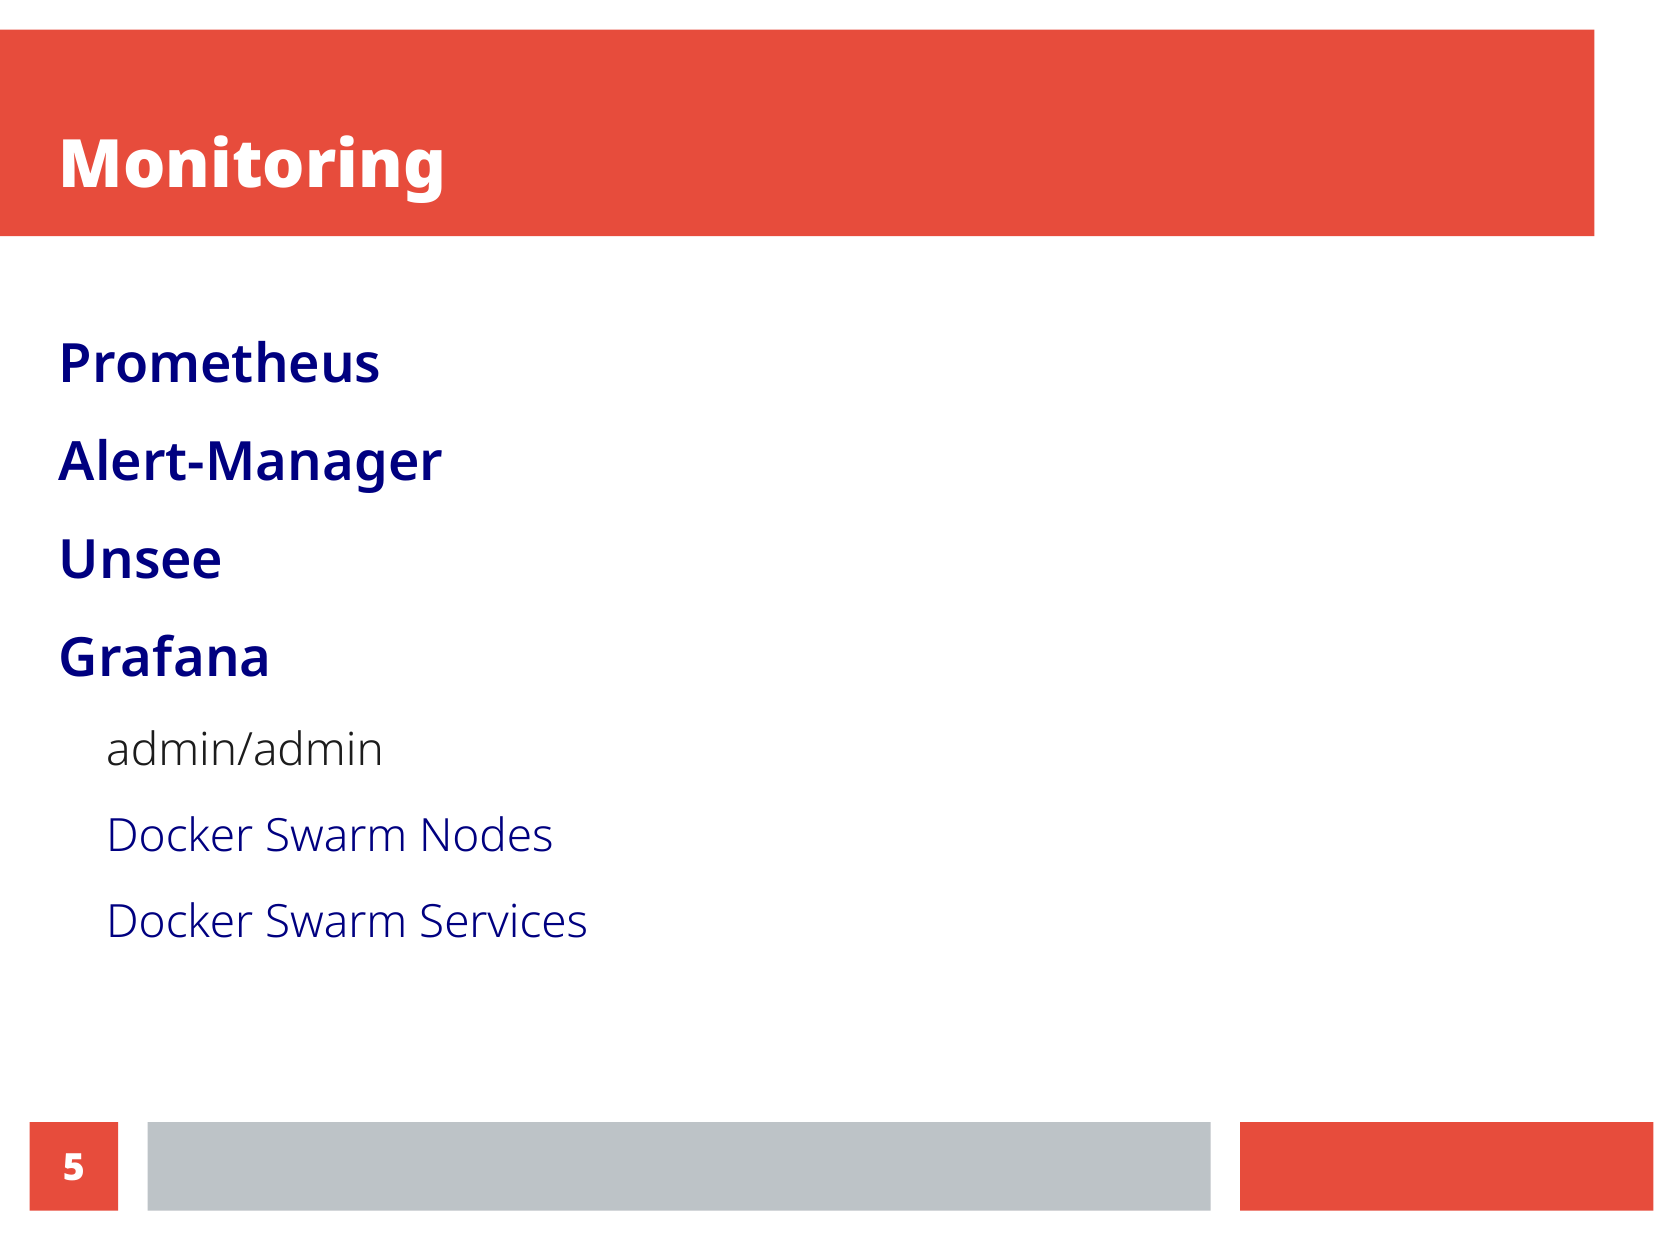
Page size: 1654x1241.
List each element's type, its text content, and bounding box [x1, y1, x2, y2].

title Monitoring [59, 59, 1595, 207]
list Prometheus Alert-Manager Unsee Grafana admin/admin Docker Swarm Nodes Docker Swarm Services [59, 324, 1565, 1093]
